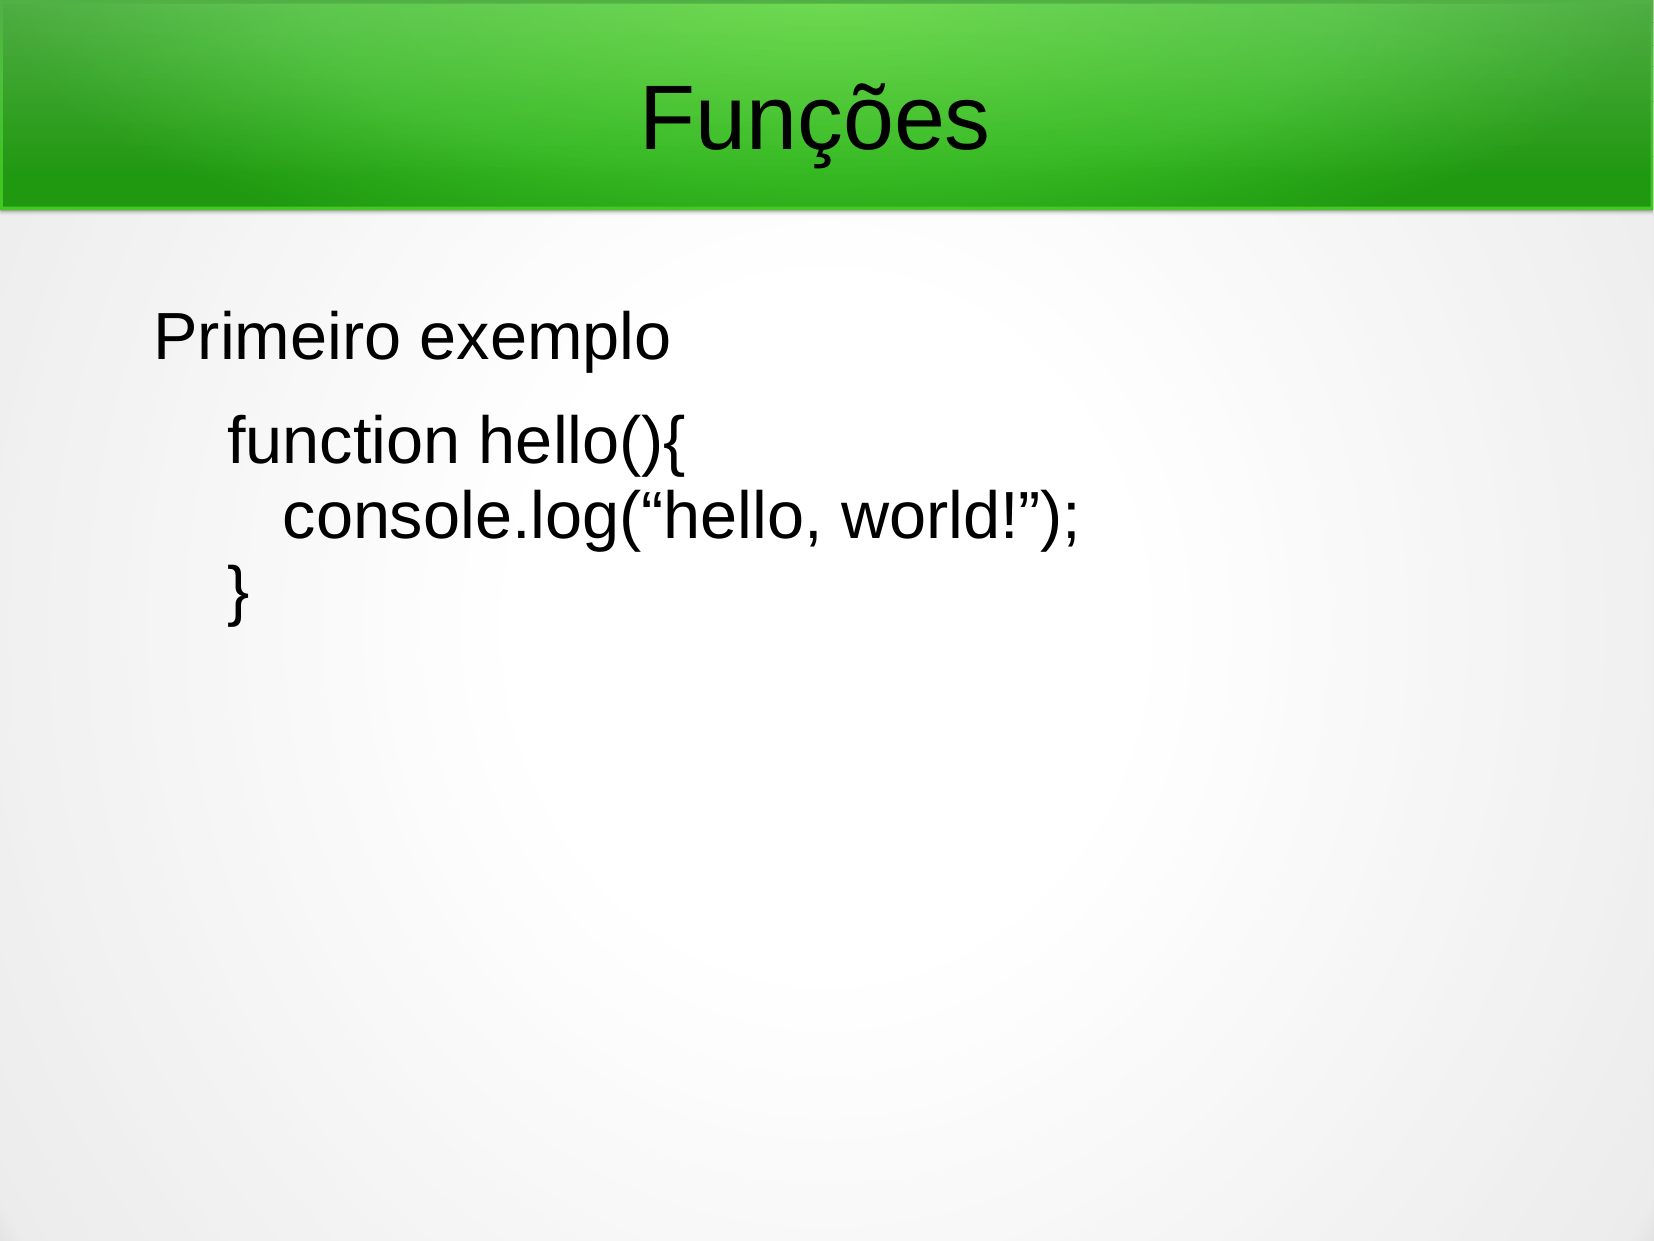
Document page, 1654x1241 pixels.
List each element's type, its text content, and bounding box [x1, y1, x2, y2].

list Primeiro exemplo function hello(){ console.log(“hello, world!”); } [82, 299, 1571, 1019]
title Funções [82, 47, 1571, 189]
